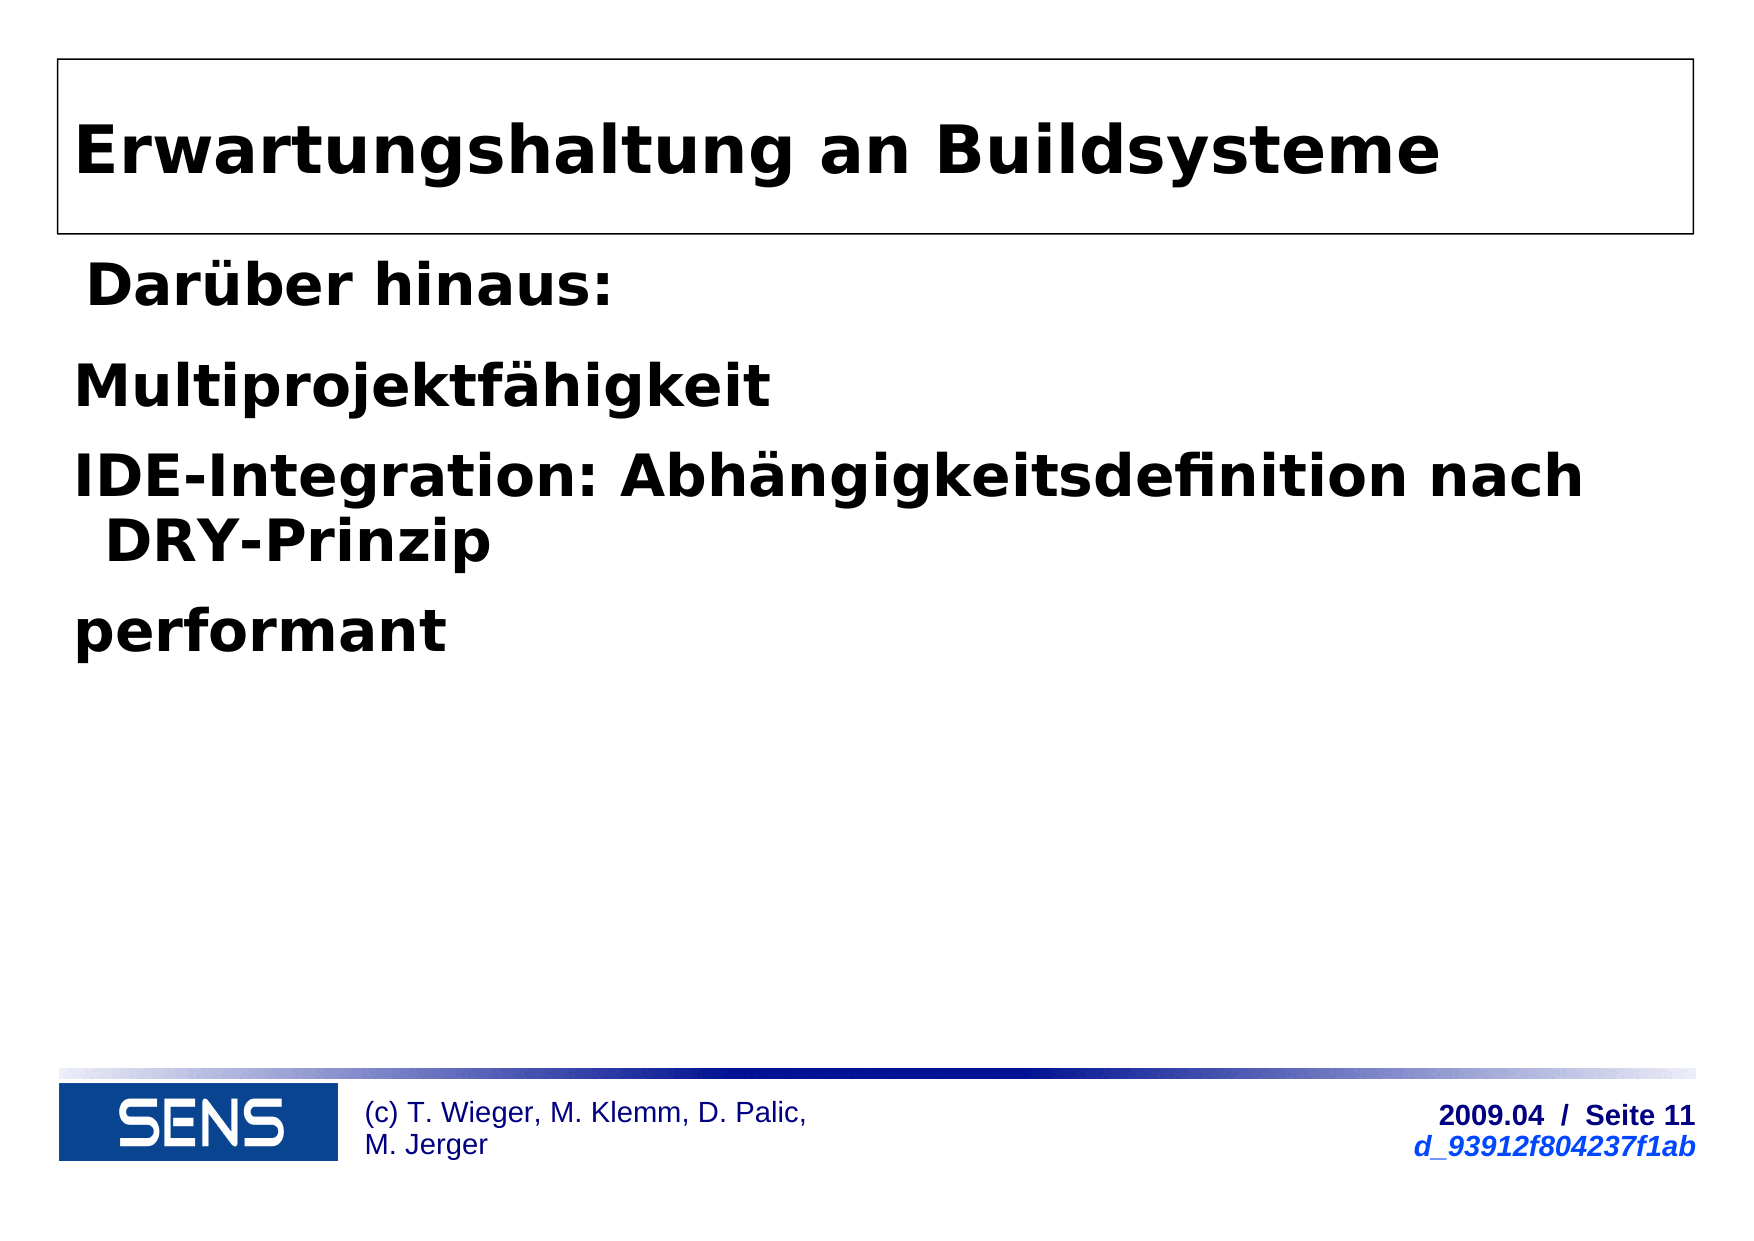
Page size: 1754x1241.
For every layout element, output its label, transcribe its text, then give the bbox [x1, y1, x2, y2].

picture [59, 1083, 338, 1161]
picture [59, 1068, 1696, 1079]
list Darüber hinaus: Multiprojektfähigkeit IDE-Integration: Abhängigkeitsdefinition nach DRY-Prinzip performant [73, 250, 1696, 1017]
title Erwartungshaltung an Buildsysteme [73, 61, 1693, 241]
